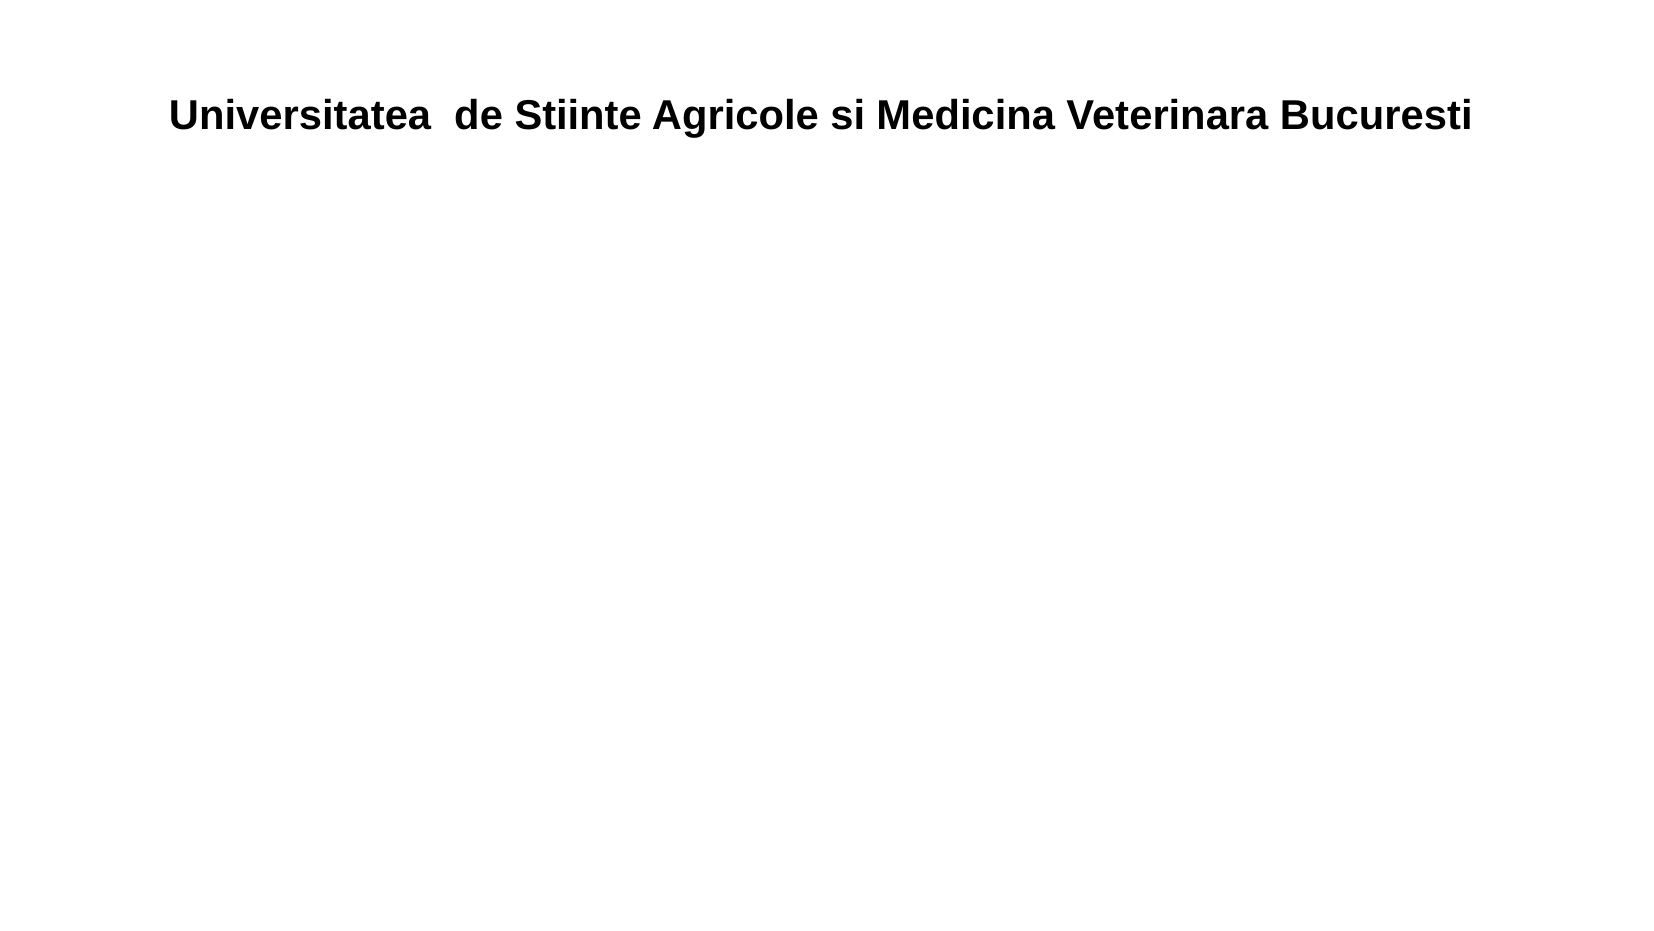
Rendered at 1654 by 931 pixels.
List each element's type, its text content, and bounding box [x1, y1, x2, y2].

title Universitatea de Stiinte Agricole si Medicina Veterinara Bucuresti [82, 37, 1571, 193]
